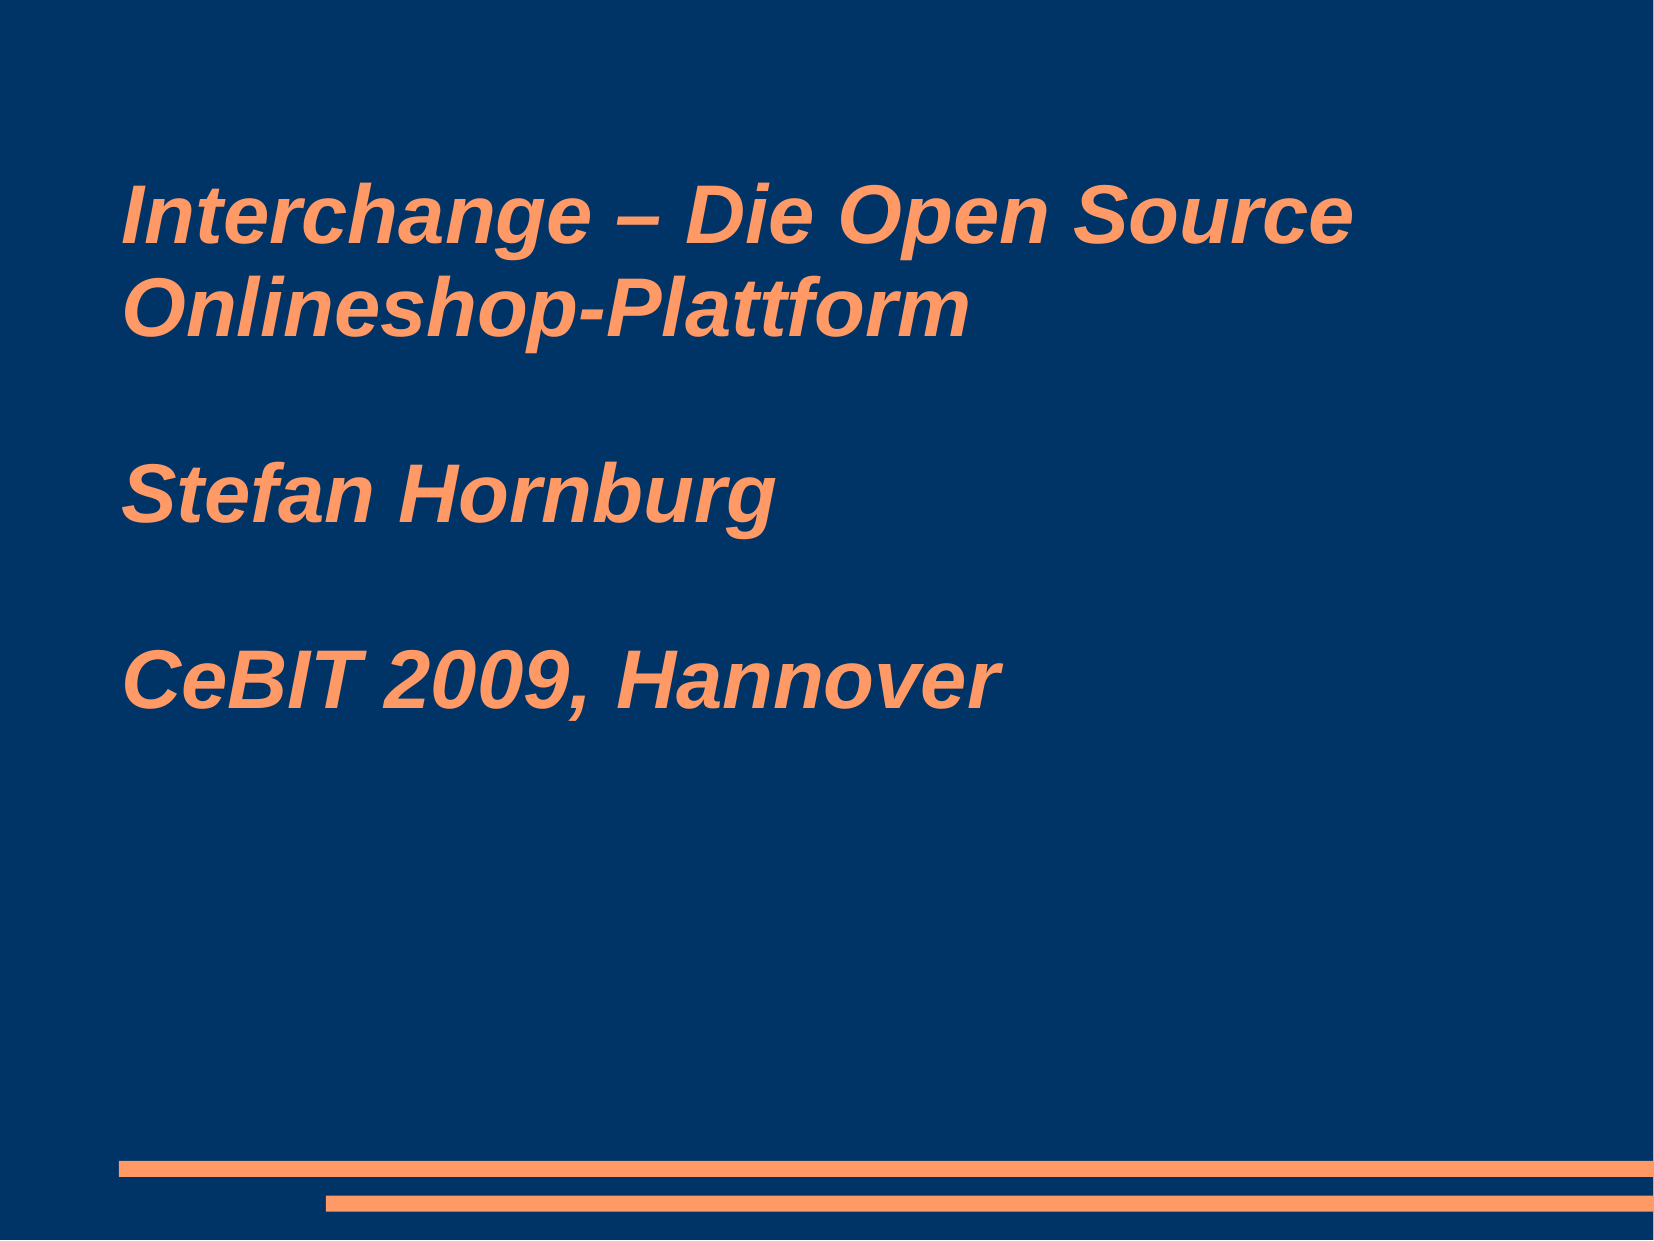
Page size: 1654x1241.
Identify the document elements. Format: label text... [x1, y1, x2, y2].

title Interchange – Die Open Source Onlineshop-Plattform Stefan Hornburg CeBIT 2009, Hannover [121, 0, 1501, 1163]
